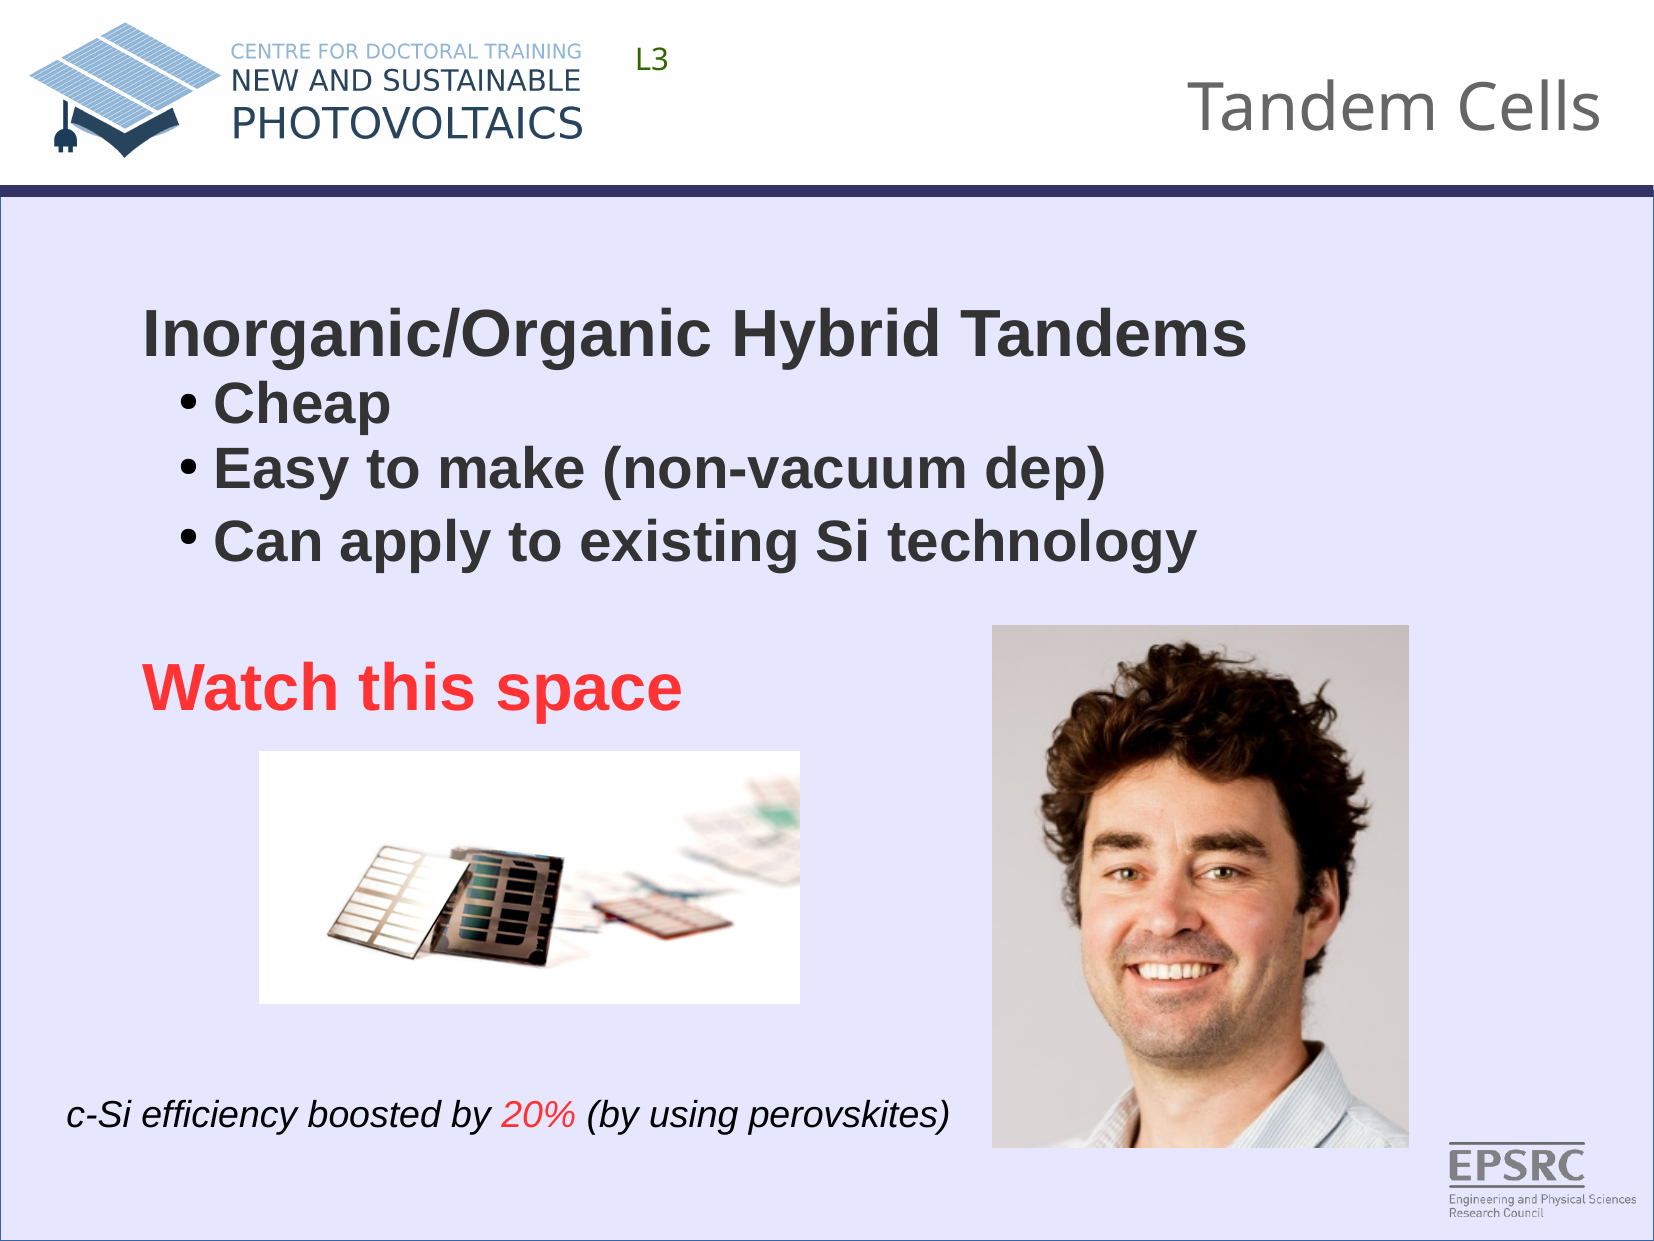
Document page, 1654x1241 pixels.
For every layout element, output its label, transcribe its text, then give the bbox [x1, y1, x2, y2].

picture [1449, 1142, 1636, 1217]
text_box [0, 197, 1654, 1241]
picture [992, 625, 1409, 1148]
text_box Tandem Cells [767, 51, 1619, 142]
text_box L3 [620, 29, 880, 80]
text_box c-Si efficiency boosted by 20% (by using perovskites) [48, 1082, 969, 1146]
text_box Inorganic/Organic Hybrid Tandems Cheap Easy to make (non-vacuum dep) Can apply to existing Si technology Watch this space [125, 285, 1265, 982]
picture [259, 751, 800, 1004]
picture [19, 17, 591, 166]
